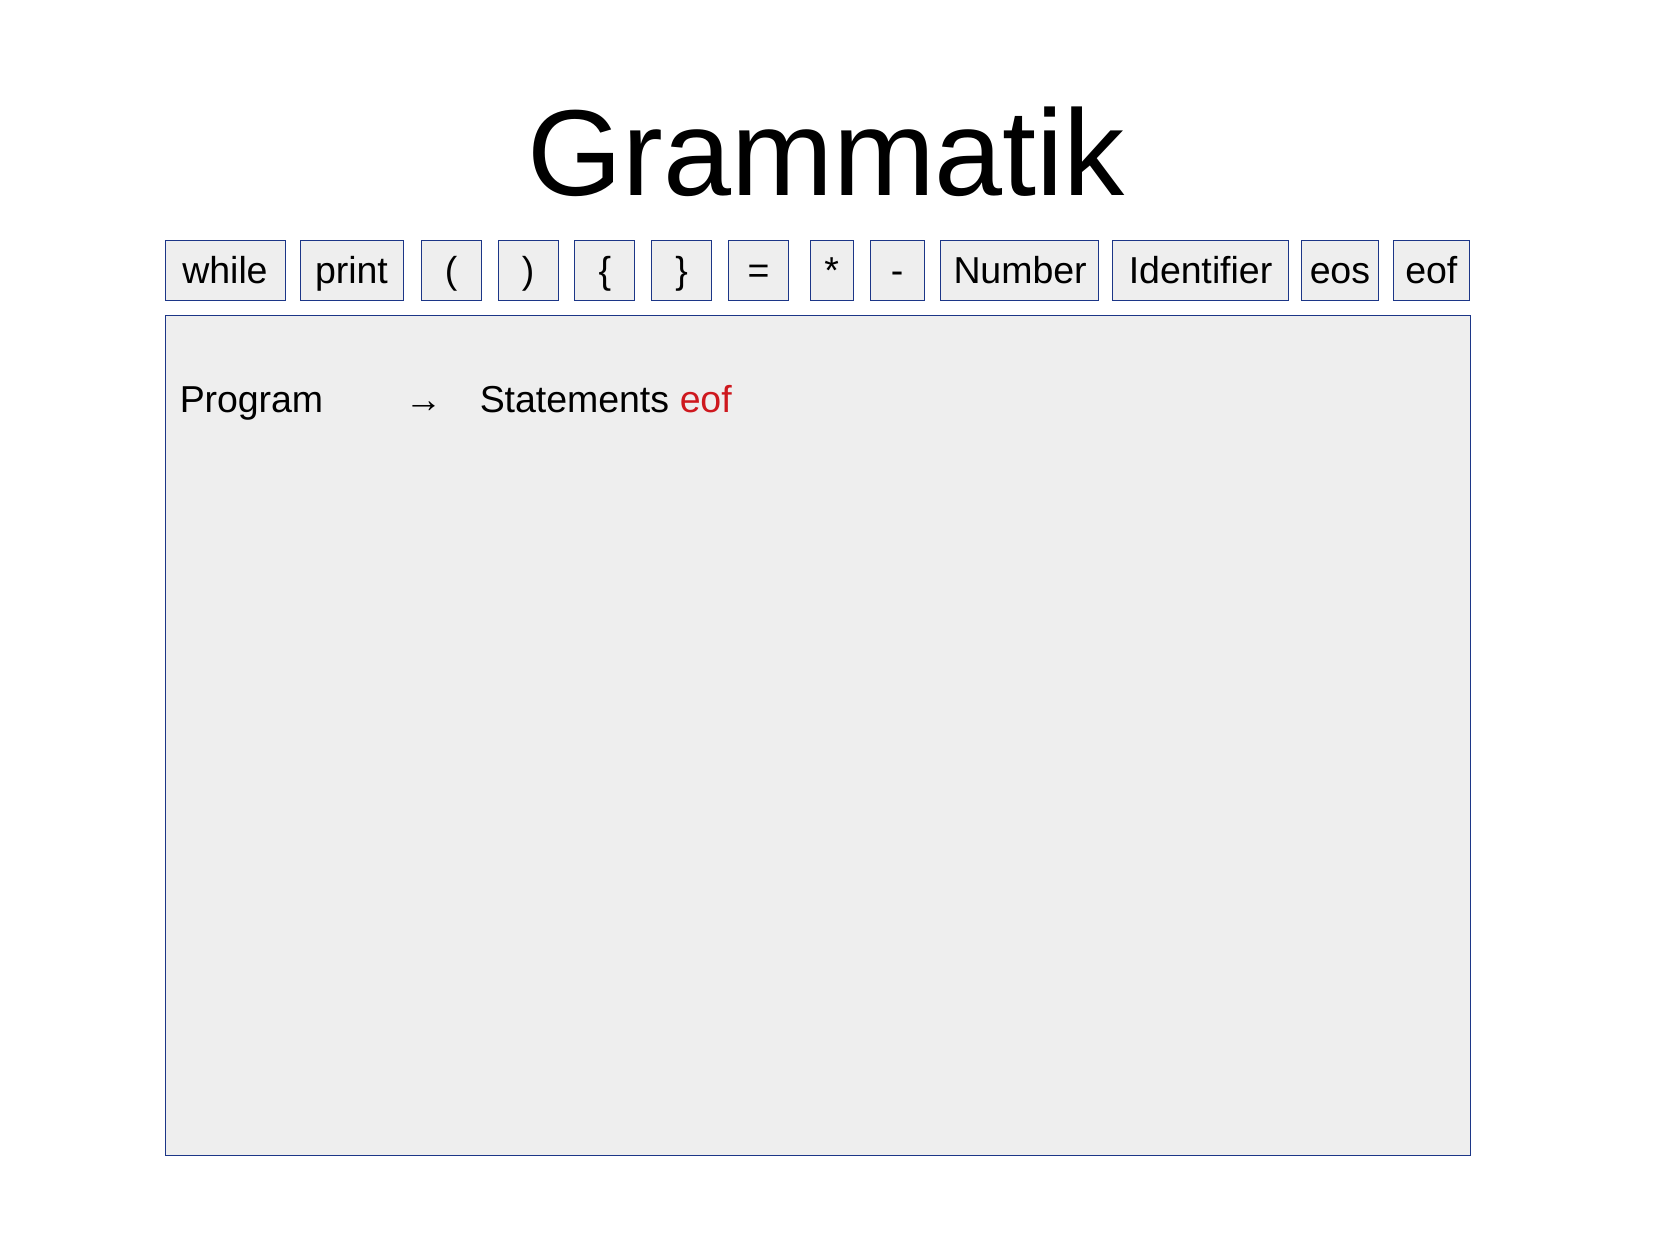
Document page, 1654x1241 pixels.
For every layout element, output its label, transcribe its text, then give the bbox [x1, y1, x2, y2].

text_box while [165, 240, 286, 301]
text_box Identifier [1112, 240, 1289, 301]
text_box * [810, 240, 854, 301]
text_box } [651, 240, 712, 301]
text_box ( [421, 240, 482, 301]
text_box eof [1393, 240, 1470, 301]
text_box print [300, 240, 404, 301]
text_box = [728, 240, 789, 301]
text_box ) [498, 240, 559, 301]
text_box Number [940, 240, 1099, 301]
text_box - [870, 240, 925, 301]
text_box eos [1301, 240, 1379, 301]
text_box { [574, 240, 635, 301]
text_box Program → Statements eof [165, 315, 1471, 1156]
title Grammatik [82, 49, 1571, 257]
